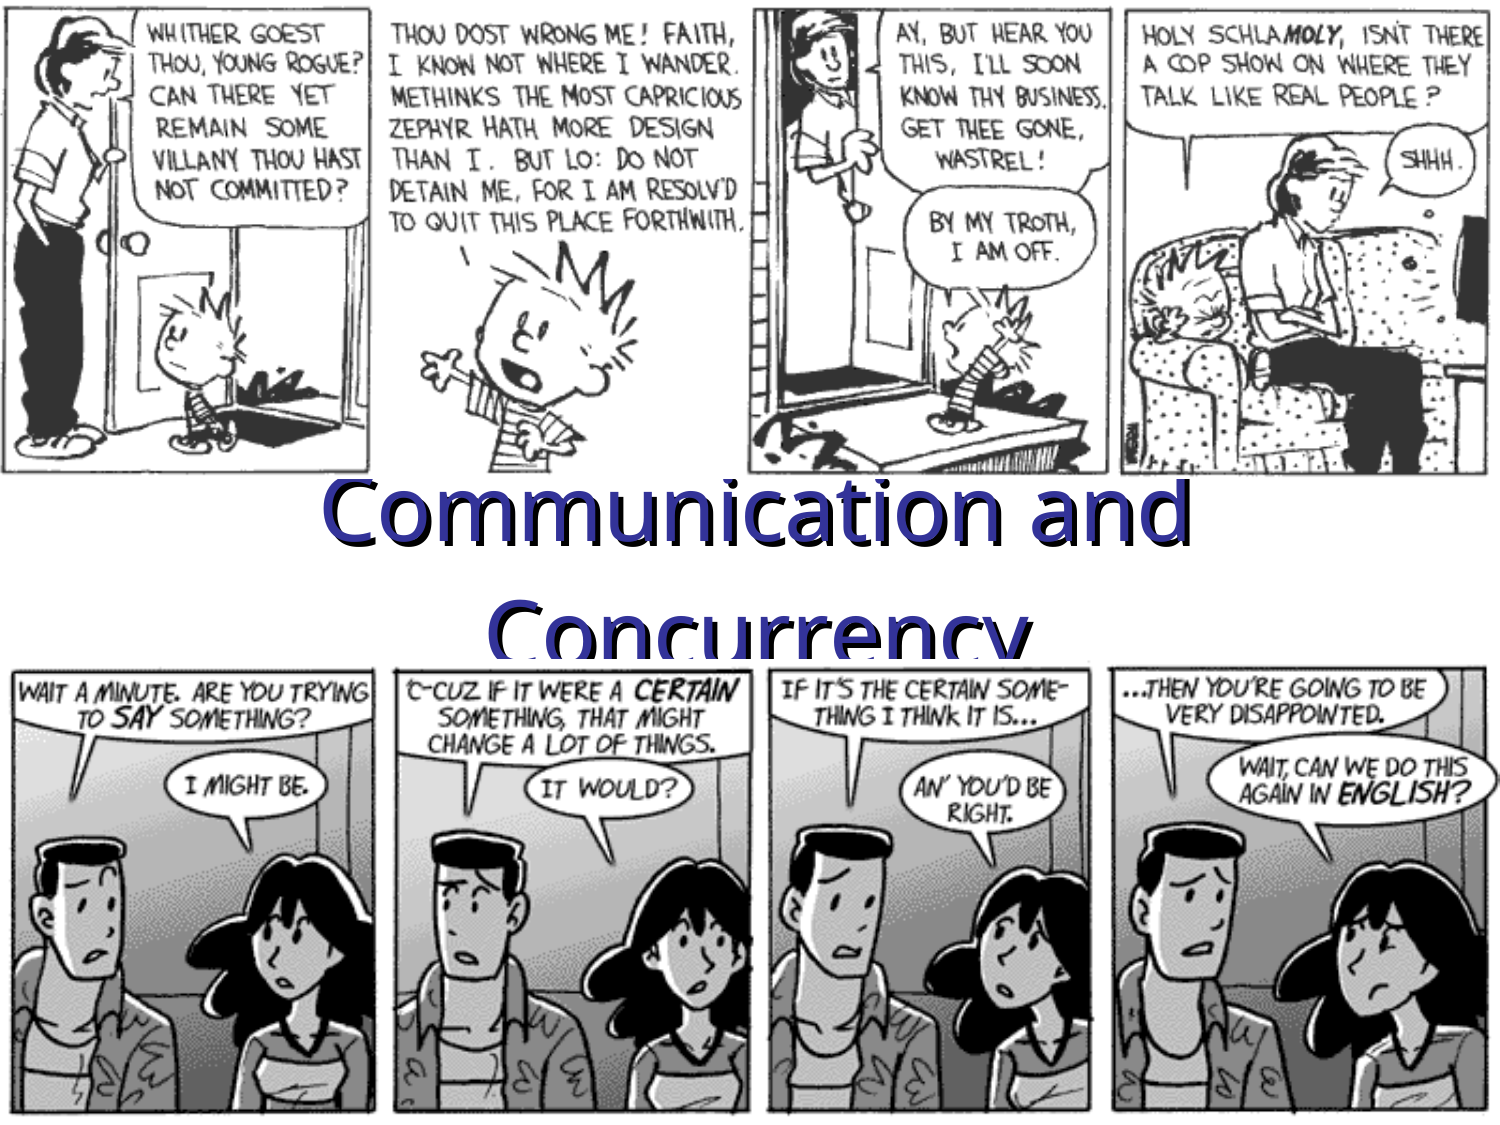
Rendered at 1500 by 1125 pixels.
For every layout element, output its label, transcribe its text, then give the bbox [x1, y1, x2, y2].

picture [0, 659, 1500, 1125]
title Communication and Concurrency [24, 479, 1488, 659]
picture [0, 0, 1500, 479]
